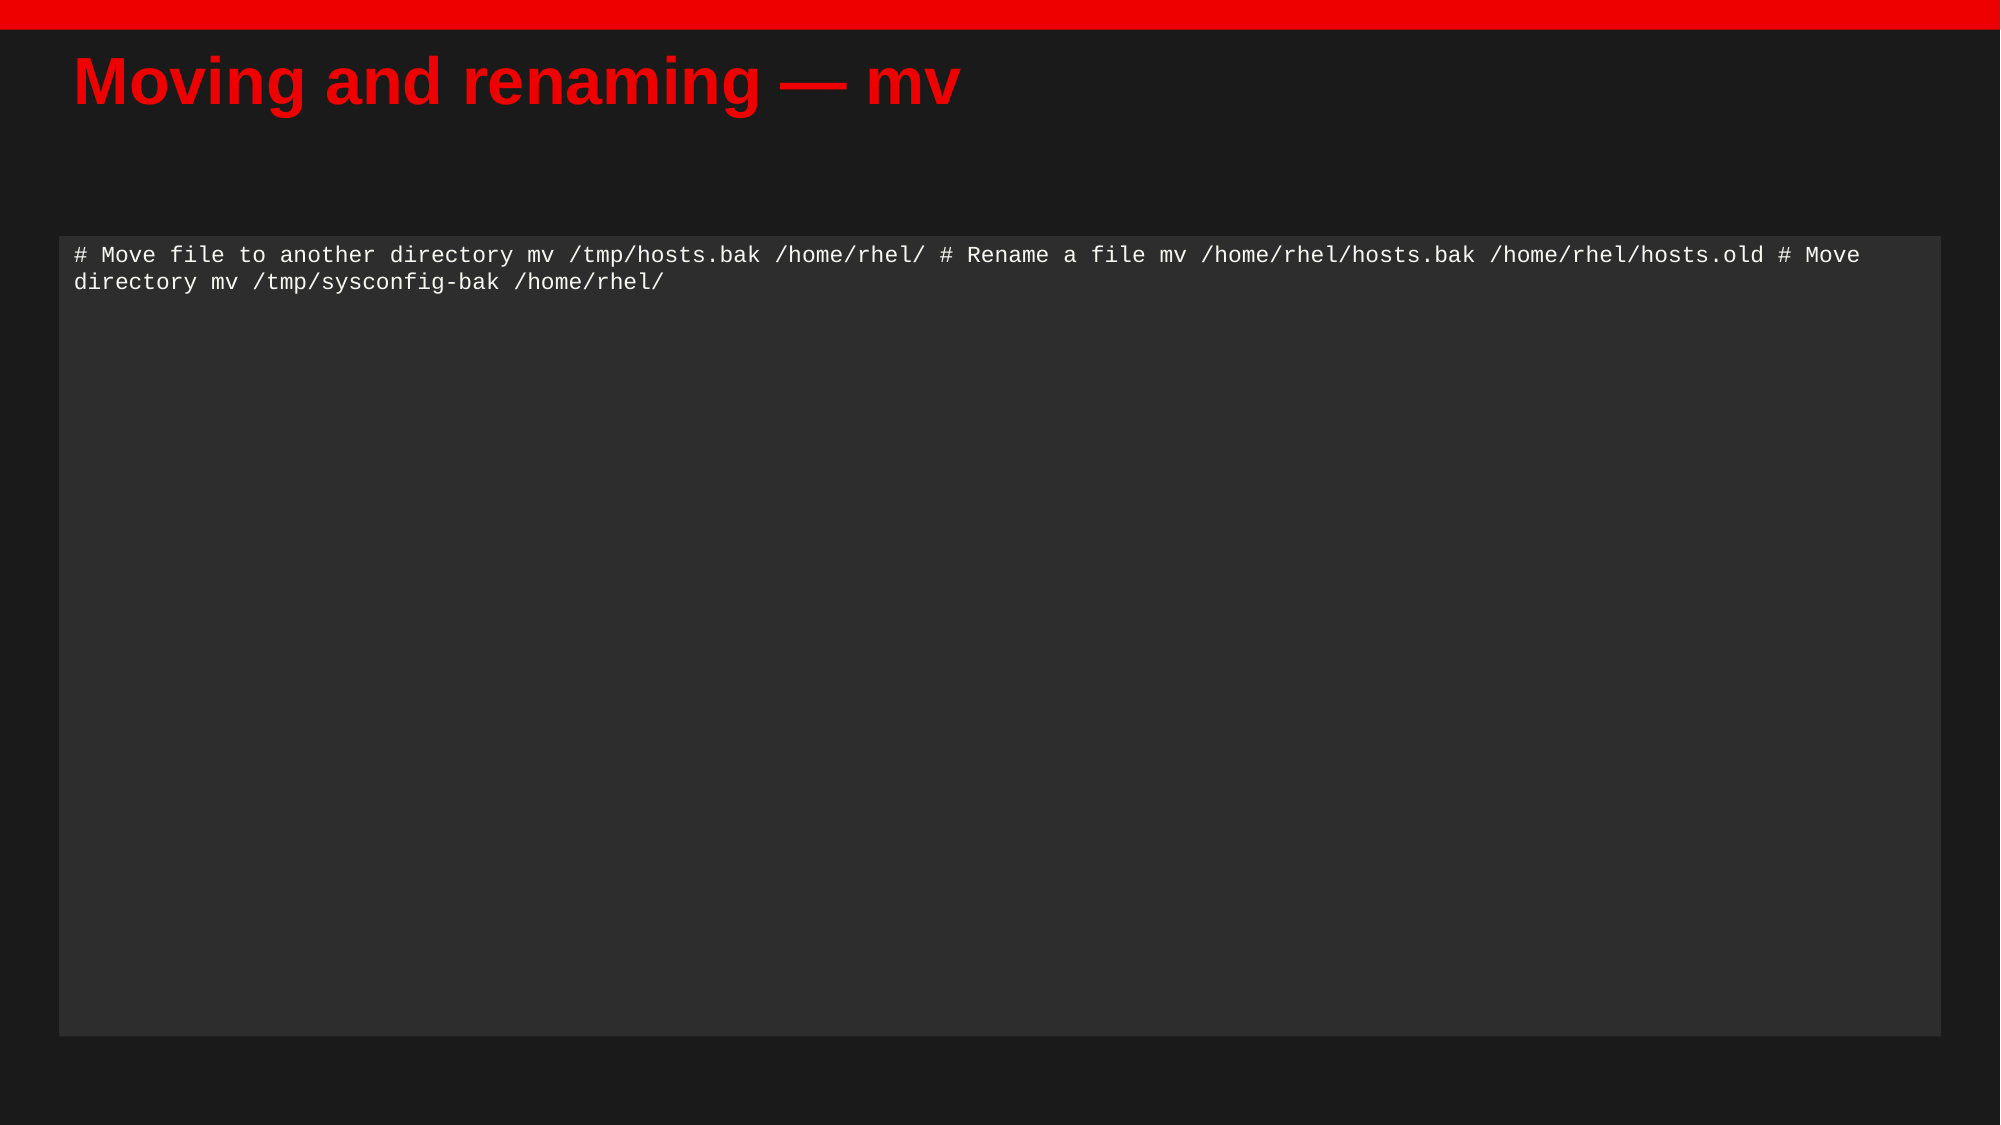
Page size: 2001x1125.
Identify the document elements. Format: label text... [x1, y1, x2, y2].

text_box [0, 0, 2001, 30]
text_box Moving and renaming — mv [59, 36, 1942, 208]
text_box # Move file to another directory mv /tmp/hosts.bak /home/rhel/ # Rename a file mv /home/rhel/hosts.bak /home/rhel/hosts.old # Move directory mv /tmp/sysconfig-bak /home/rhel/ [59, 236, 1942, 1037]
